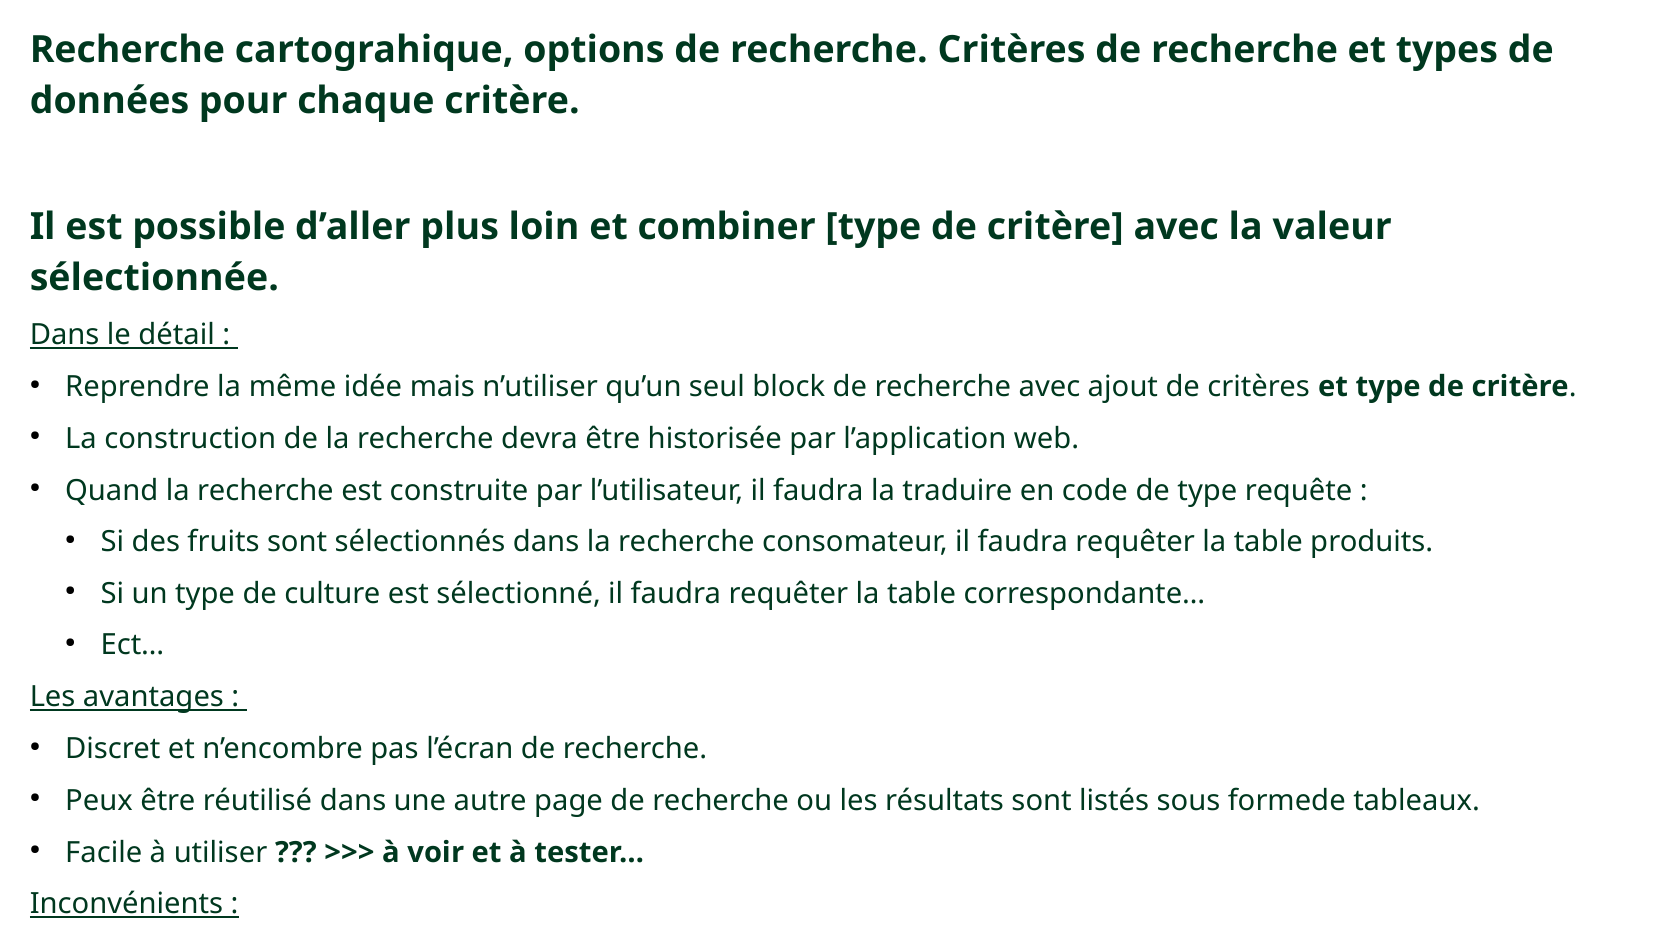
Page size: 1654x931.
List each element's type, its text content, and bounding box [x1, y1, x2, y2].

text_box Recherche cartograhique, options de recherche. Critères de recherche et types de données pour chaque critère. Il est possible d’aller plus loin et combiner [type de critère] avec la valeur sélectionnée. Dans le détail : Reprendre la même idée mais n’utiliser qu’un seul block de recherche avec ajout de critères et type de critère. La construction de la recherche devra être historisée par l’application web. Quand la recherche est construite par l’utilisateur, il faudra la traduire en code de type requête : Si des fruits sont sélectionnés dans la recherche consomateur, il faudra requêter la table produits. Si un type de culture est sélectionné, il faudra requêter la table correspondante… Ect… Les avantages : Discret et n’encombre pas l’écran de recherche. Peux être réutilisé dans une autre page de recherche ou les résultats sont listés sous formede tableaux. Facile à utiliser ??? >>> à voir et à tester… Inconvénients : Plus complexe à développer (d’un point de vu codage). Demande un effort de test (il faudra tester la solution et l’abandonner si ne répond pas au besoin ou trop compliqué pour les utilisateurs). [15, 15, 1606, 882]
